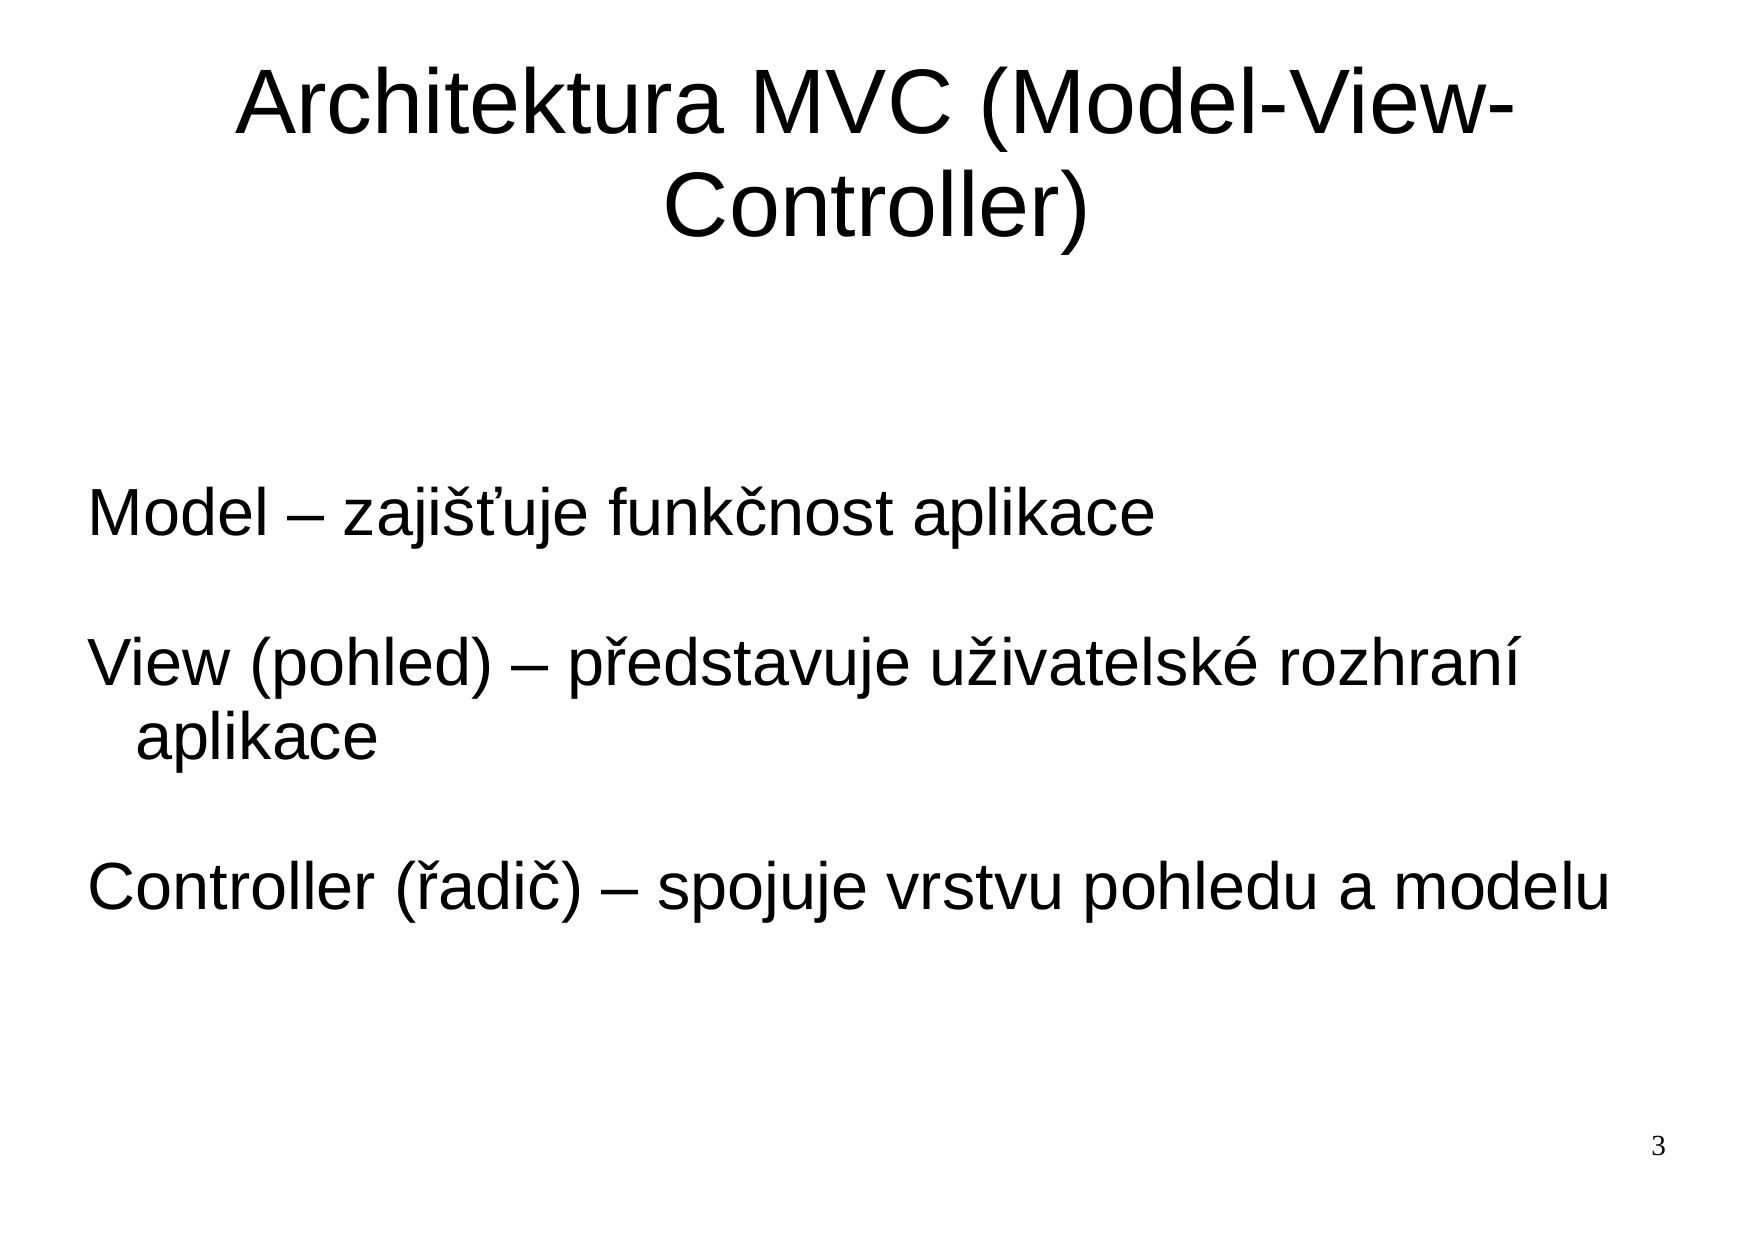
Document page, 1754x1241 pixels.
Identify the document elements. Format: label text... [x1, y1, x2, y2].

subtitle Model – zajišťuje funkčnost aplikace View (pohled) – představuje uživatelské rozhraní aplikace Controller (řadič) – spojuje vrstvu pohledu a modelu [87, 297, 1667, 1102]
title Architektura MVC (Model-View-Controller) [87, 50, 1667, 256]
